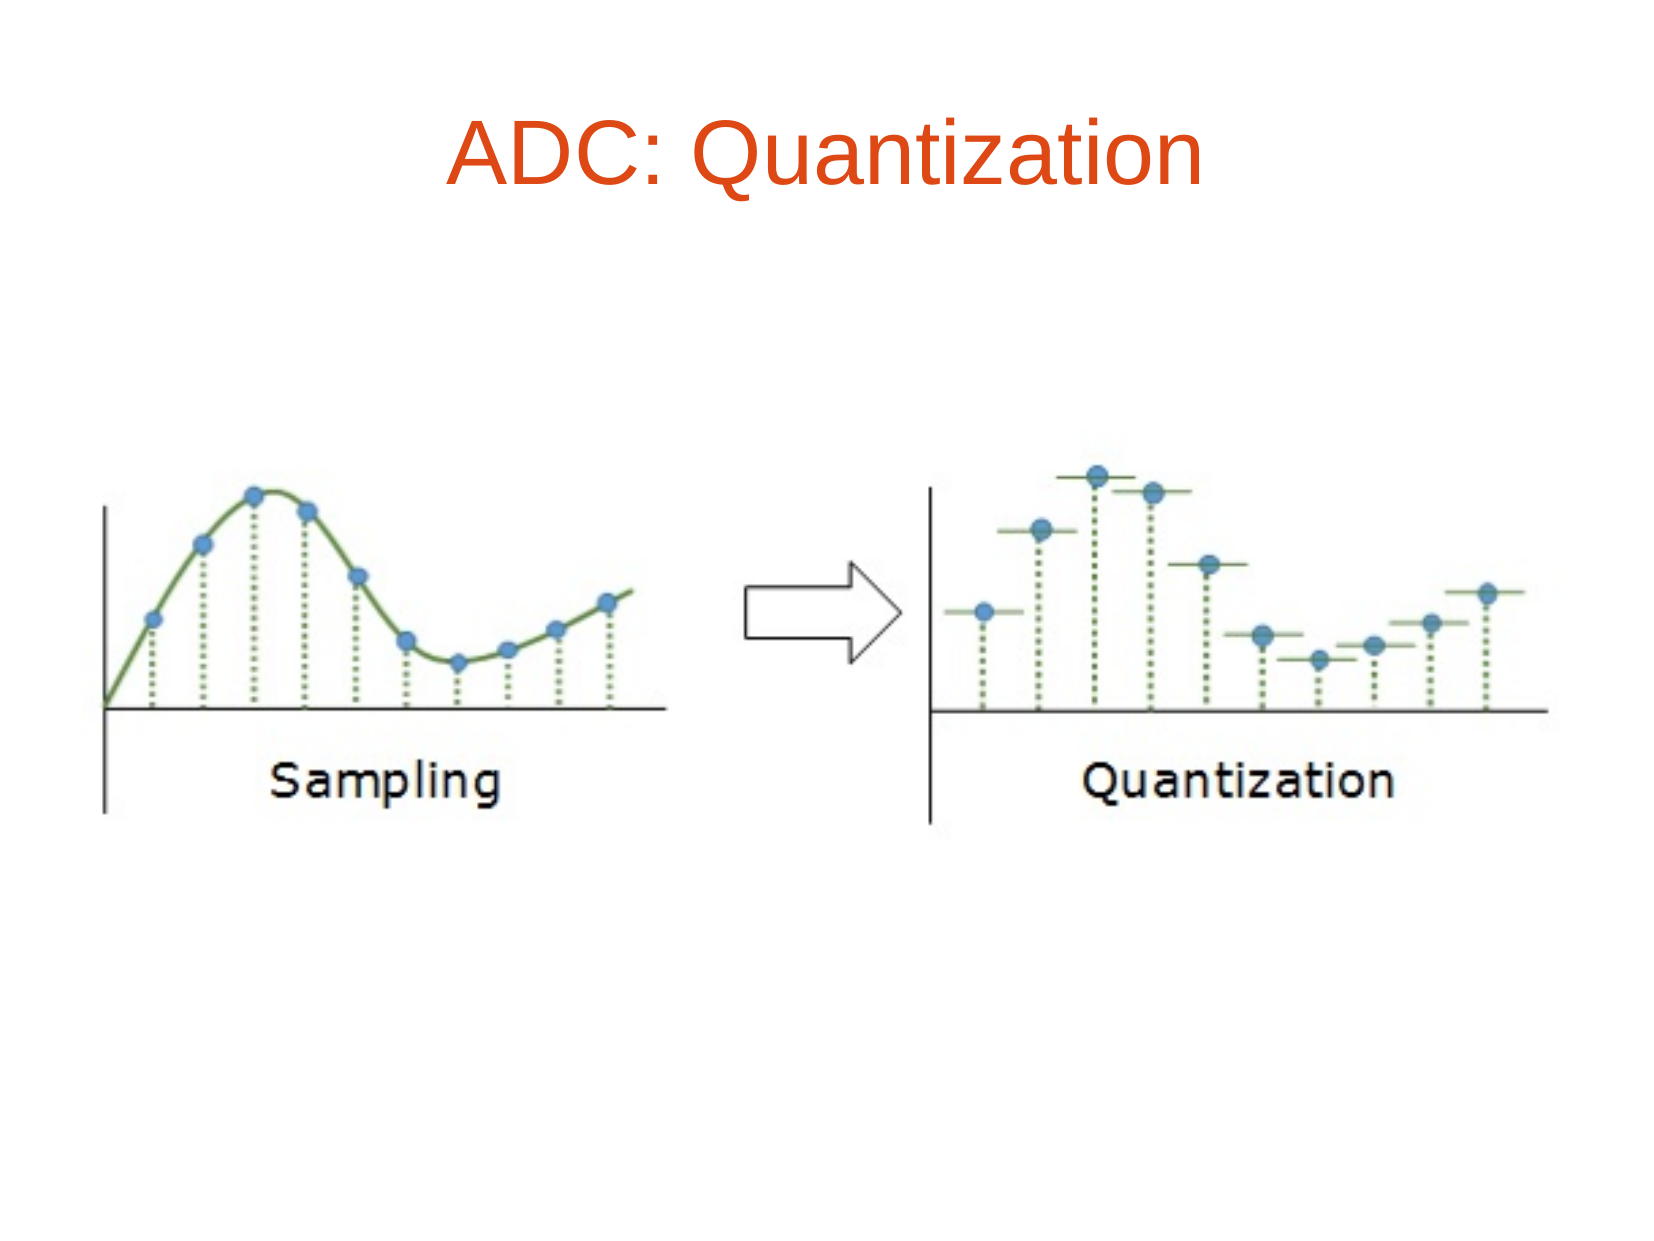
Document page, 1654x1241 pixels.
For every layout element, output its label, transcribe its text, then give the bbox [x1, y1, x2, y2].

picture [82, 428, 1571, 872]
title ADC: Quantization [82, 49, 1571, 257]
